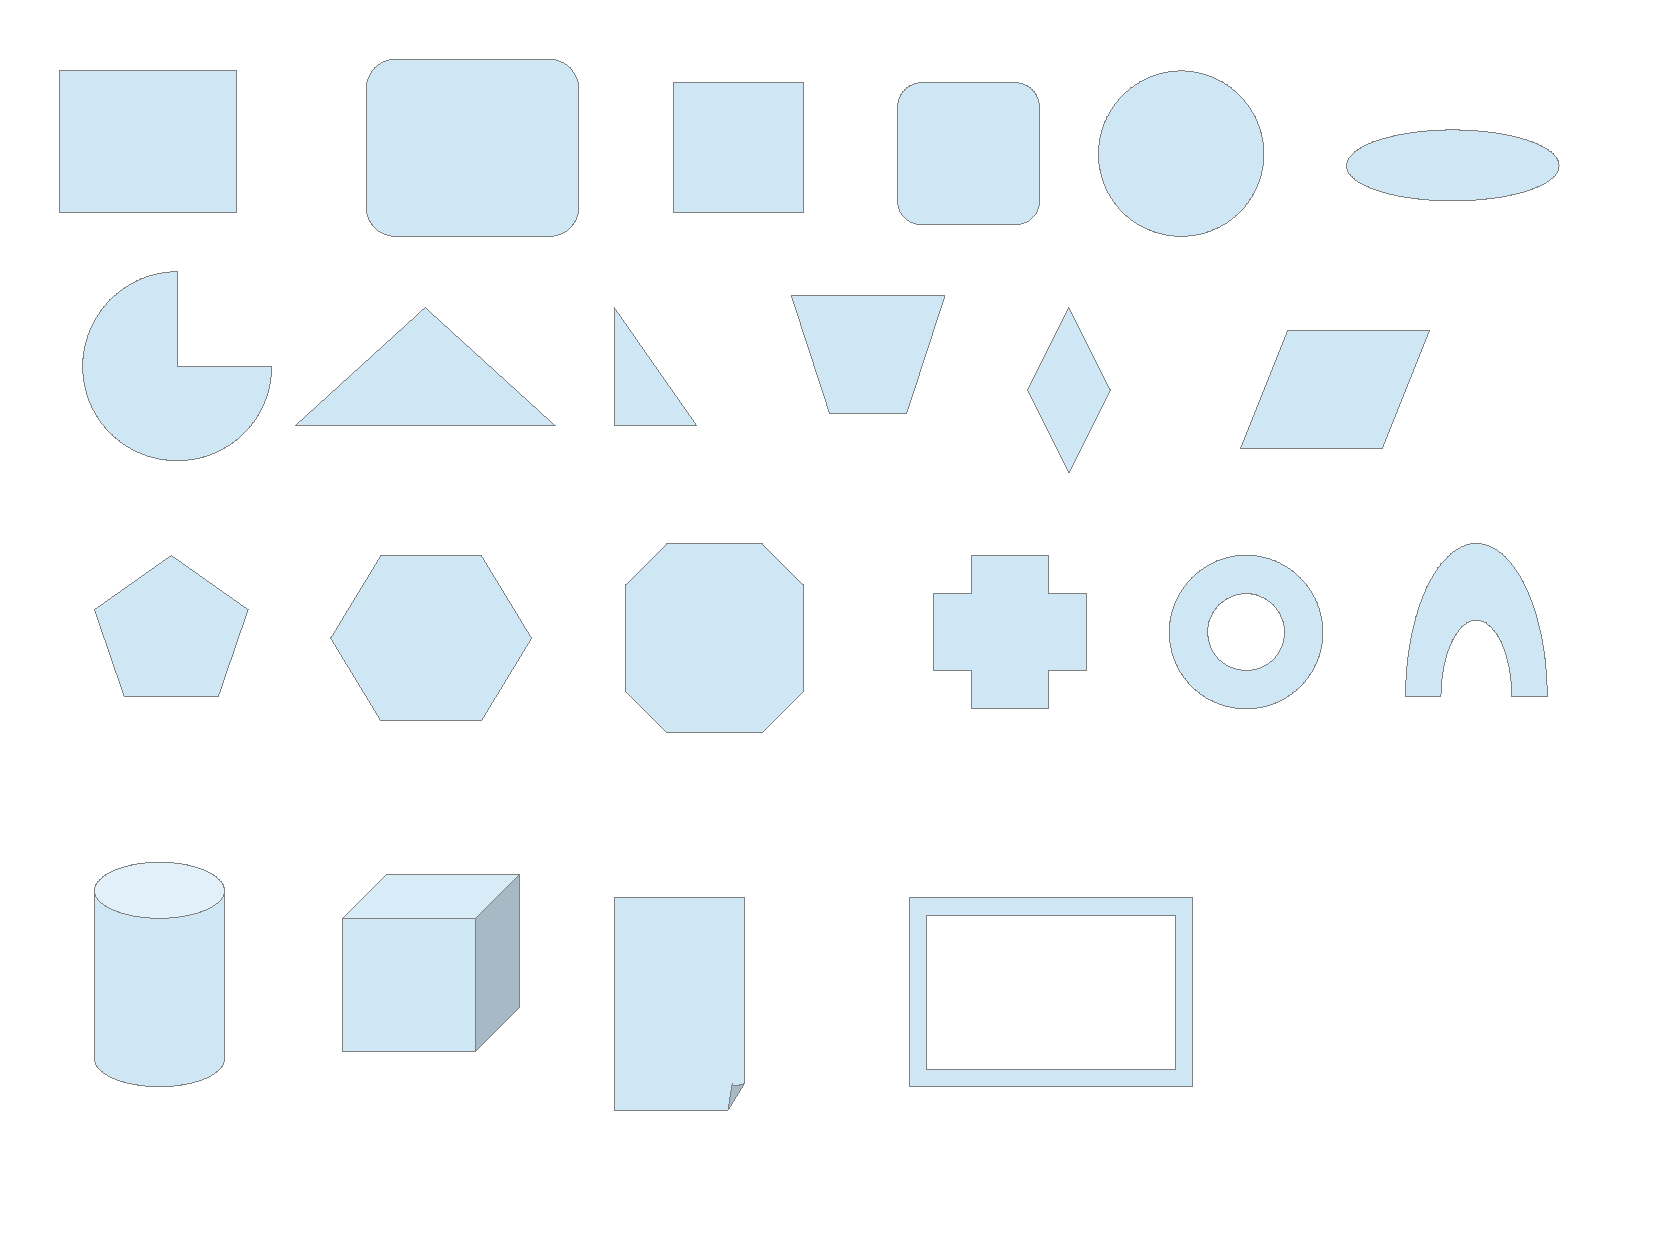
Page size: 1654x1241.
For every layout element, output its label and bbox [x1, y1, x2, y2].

text_box [94, 894, 225, 1087]
text_box [330, 555, 532, 721]
text_box [1098, 70, 1264, 237]
text_box [59, 70, 237, 213]
text_box [1027, 307, 1111, 473]
text_box [897, 82, 1040, 225]
text_box [1405, 543, 1548, 697]
text_box [1240, 330, 1430, 449]
text_box [625, 543, 804, 733]
text_box [909, 897, 1193, 1087]
text_box [791, 295, 945, 414]
text_box [933, 555, 1087, 709]
text_box [614, 897, 745, 1111]
text_box [82, 271, 272, 461]
text_box [342, 874, 520, 1052]
text_box [1346, 129, 1560, 201]
text_box [673, 82, 804, 213]
text_box [1169, 555, 1323, 709]
text_box [614, 307, 697, 426]
text_box [366, 59, 579, 237]
text_box [94, 555, 249, 697]
text_box [295, 307, 556, 426]
